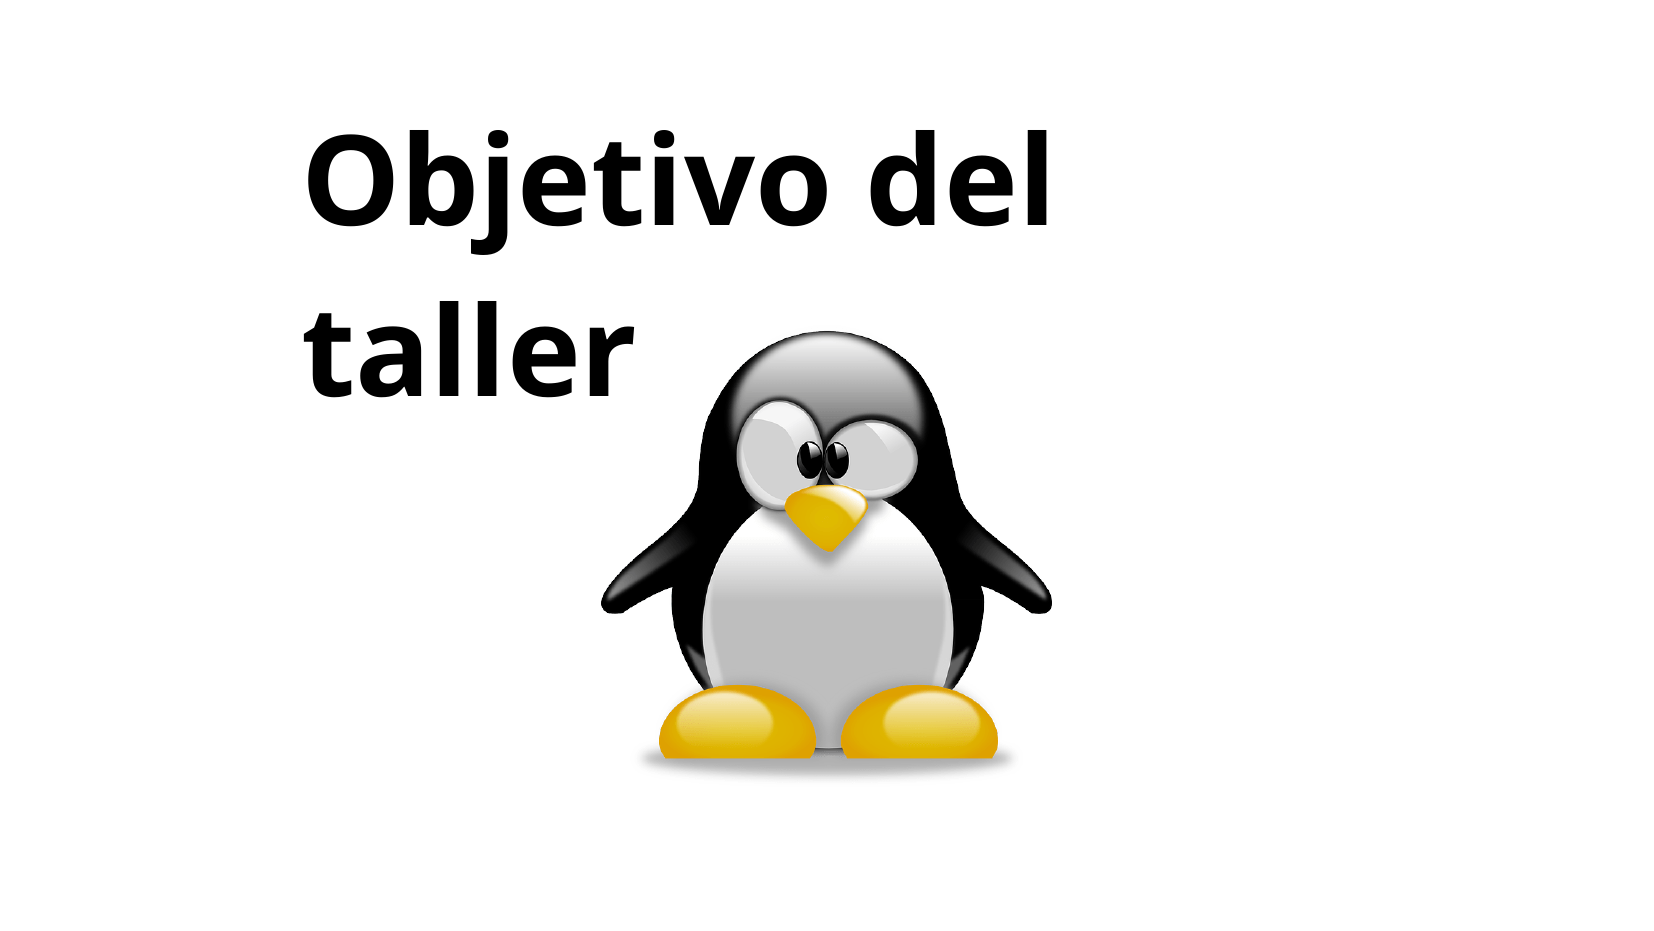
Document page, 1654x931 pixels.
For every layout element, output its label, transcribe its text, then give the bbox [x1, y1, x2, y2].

text_box Objetivo del taller [286, 84, 1368, 225]
picture [601, 325, 1052, 788]
